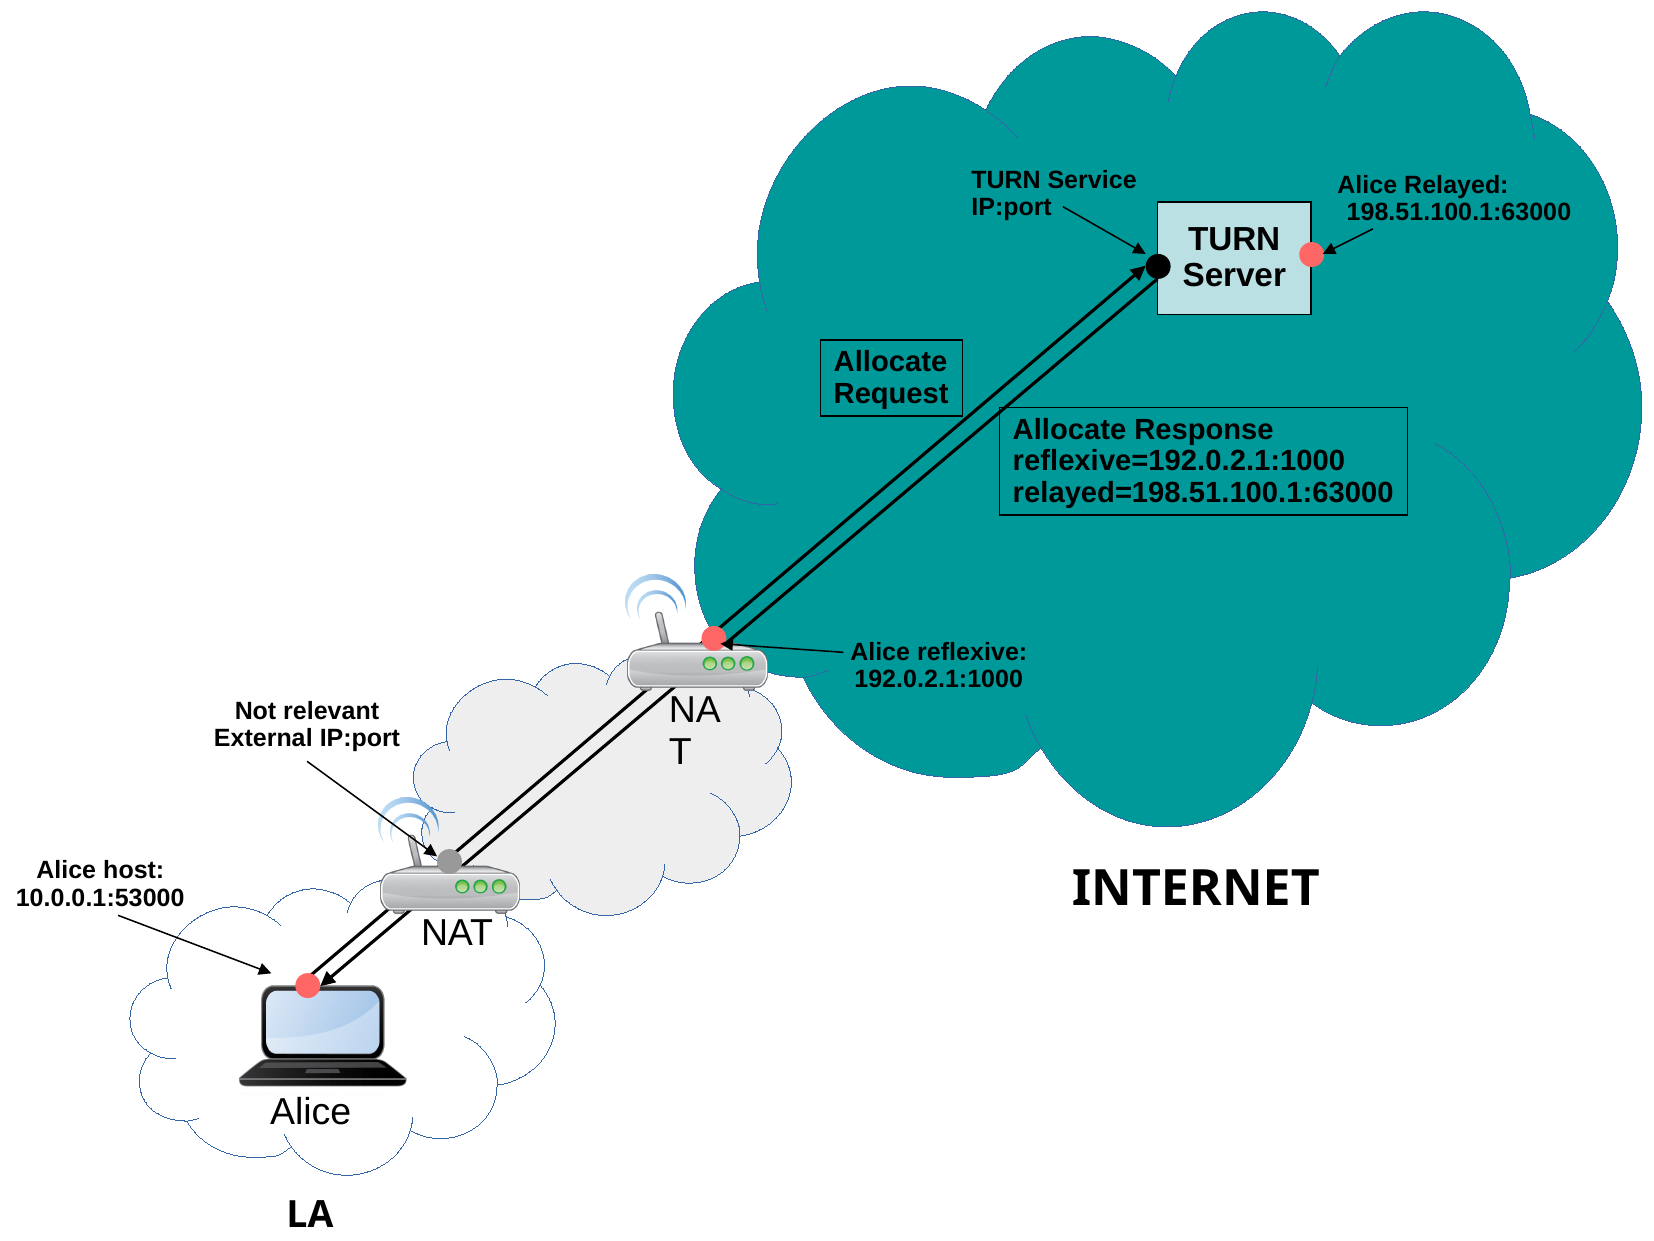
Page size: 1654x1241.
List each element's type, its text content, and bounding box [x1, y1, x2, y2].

text_box Allocate Request [820, 339, 963, 417]
text_box [520, 691, 792, 916]
text_box [520, 691, 654, 814]
text_box Alice Relayed: 198.51.100.1:63000 [1324, 165, 1595, 234]
text_box [413, 660, 641, 797]
picture [378, 797, 520, 914]
text_box [673, 11, 1642, 827]
text_box Alice host: 10.0.0.1:53000 [0, 850, 219, 919]
text_box NAT [406, 903, 508, 961]
text_box Alice reflexive: 192.0.2.1:1000 [832, 632, 1046, 700]
text_box TURN Server [1157, 201, 1312, 315]
text_box Not relevant External IP:port [188, 690, 426, 759]
text_box INTERNET [1057, 844, 1353, 925]
text_box [701, 625, 727, 651]
text_box [437, 849, 462, 875]
text_box LAN [271, 1180, 378, 1241]
text_box Alice [255, 1082, 367, 1140]
text_box [129, 881, 556, 1176]
picture [625, 574, 768, 691]
text_box NAT [654, 681, 756, 739]
picture [231, 978, 414, 1105]
text_box Allocate Response reflexive=192.0.2.1:1000 relayed=198.51.100.1:63000 [999, 407, 1408, 516]
text_box TURN Service IP:port [957, 159, 1229, 228]
